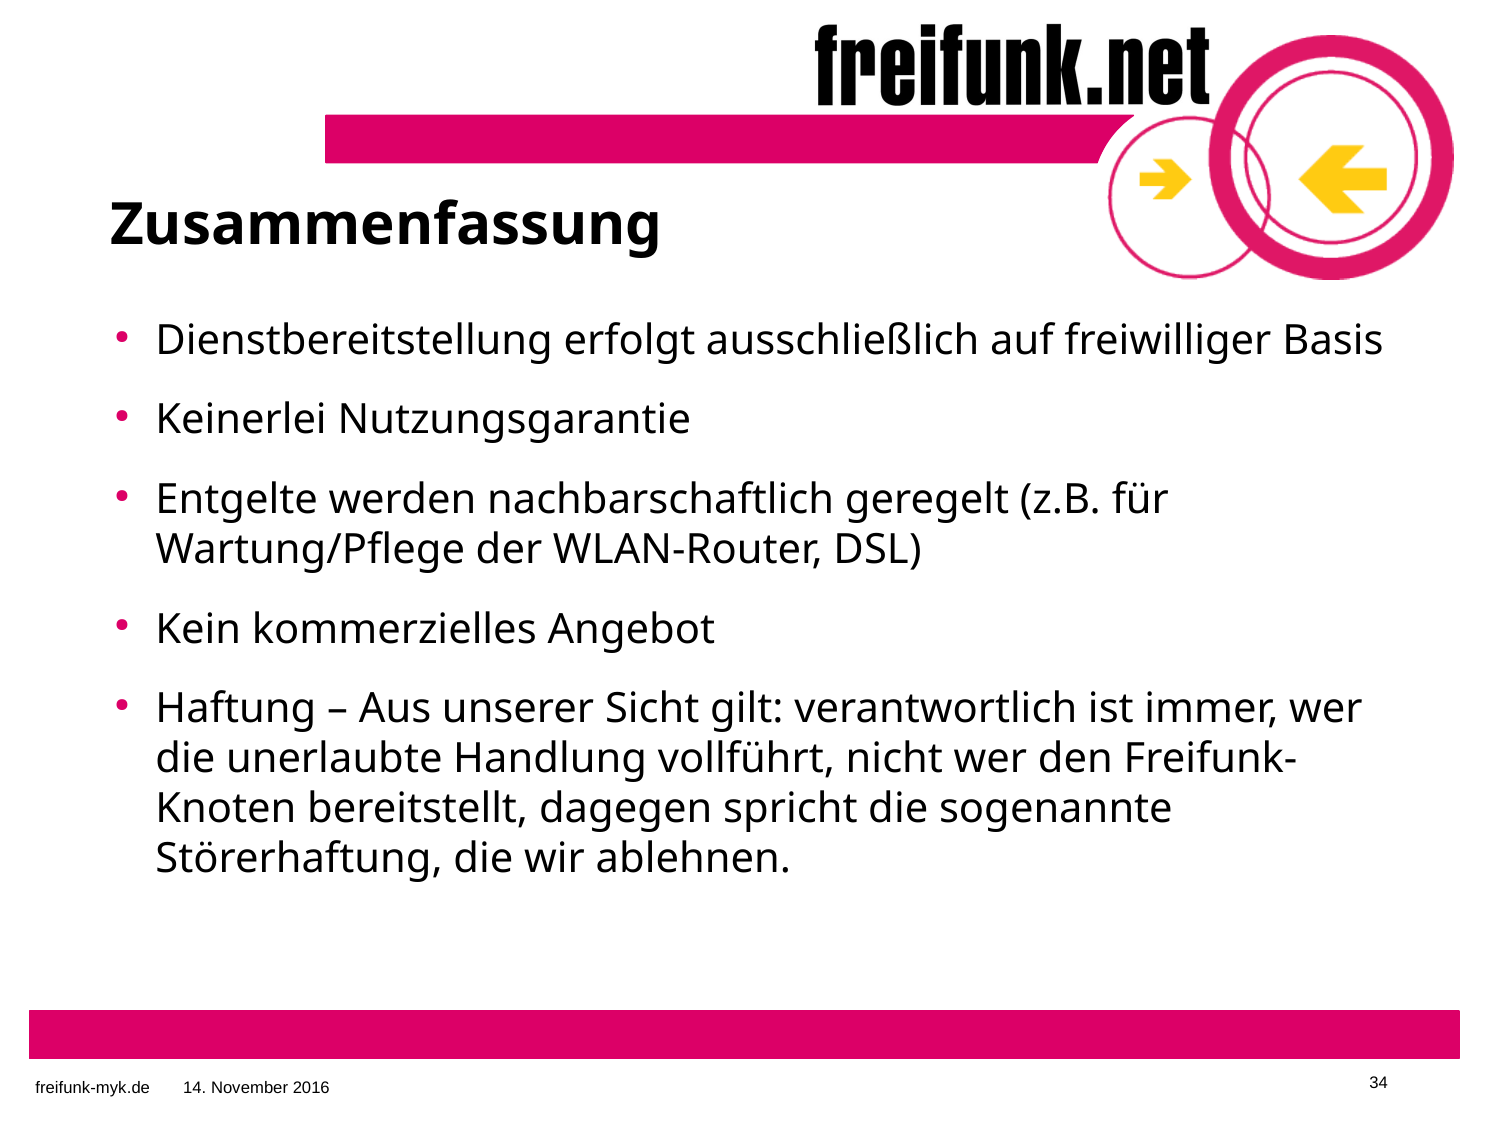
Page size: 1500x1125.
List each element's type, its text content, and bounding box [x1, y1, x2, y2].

list Dienstbereitstellung erfolgt ausschließlich auf freiwilliger Basis Keinerlei Nutzungsgarantie Entgelte werden nachbarschaftlich geregelt (z.B. für Wartung/Pflege der WLAN-Router, DSL) Kein kommerzielles Angebot Haftung – Aus unserer Sicht gilt: verantwortlich ist immer, wer die unerlaubte Handlung vollführt, nicht wer den Freifunk-Knoten bereitstellt, dagegen spricht die sogenannte Störerhaftung, die wir ablehnen. [110, 312, 1392, 1000]
title Zusammenfassung [110, 160, 1093, 282]
picture [816, 24, 1454, 280]
